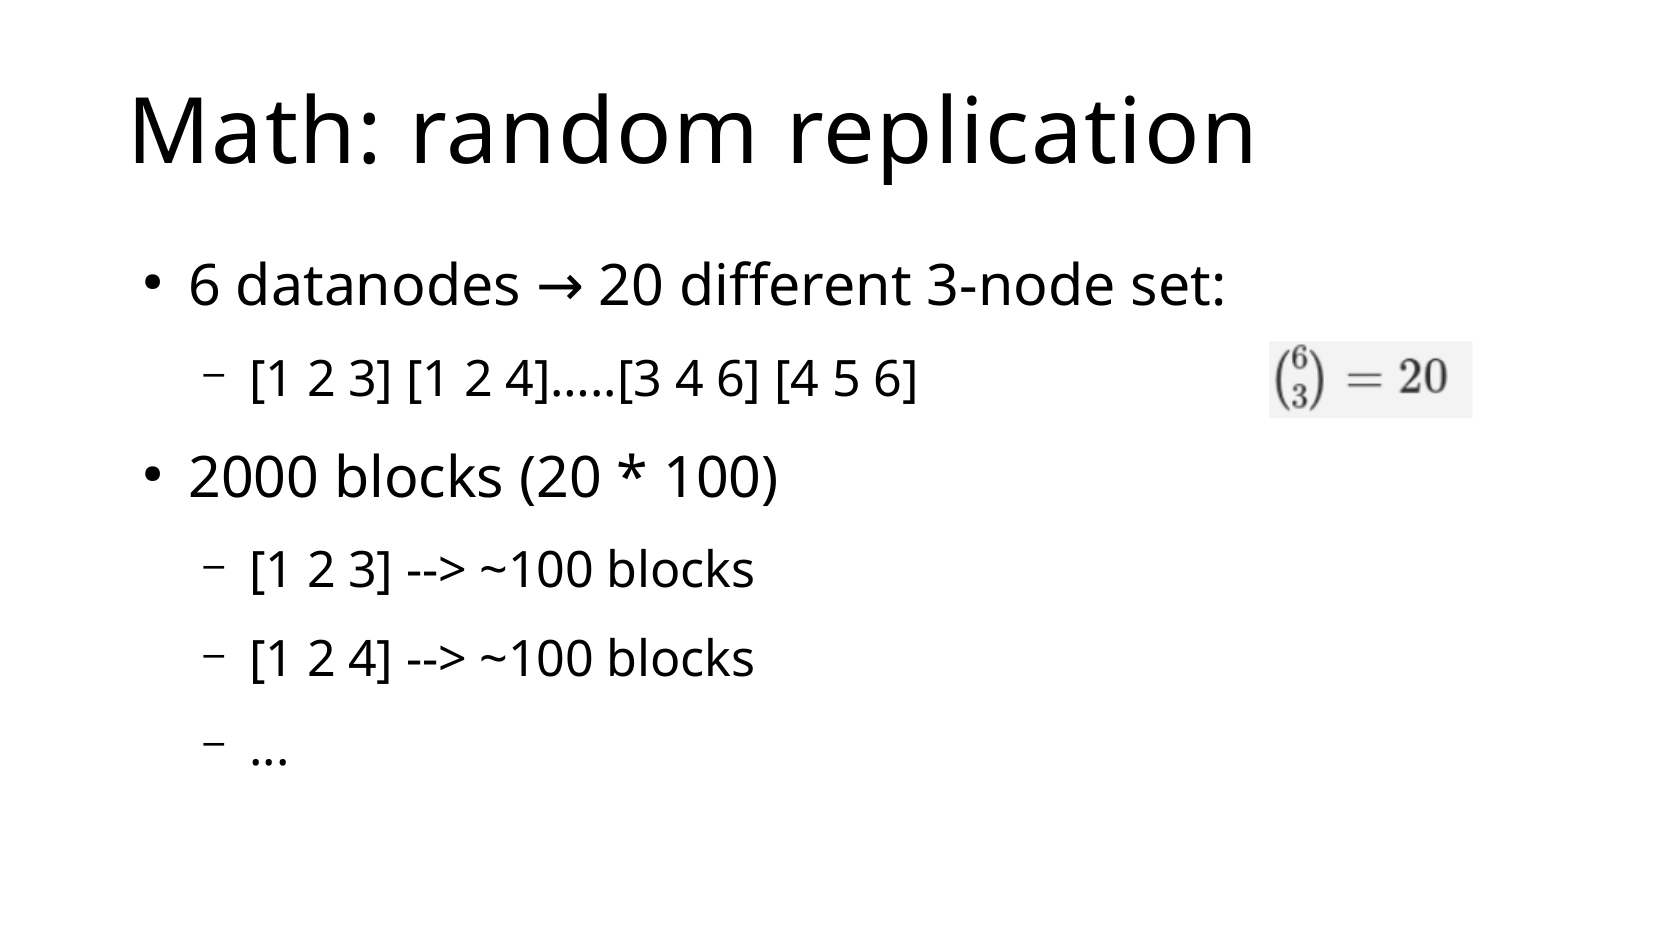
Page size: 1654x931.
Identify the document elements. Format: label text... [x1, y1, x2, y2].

title Math: random replication [127, 69, 1654, 187]
list 6 datanodes → 20 different 3-node set: [1 2 3] [1 2 4]…..[3 4 6] [4 5 6] 2000 blocks (20 * 100) [1 2 3] --> ~100 blocks [1 2 4] --> ~100 blocks ... [127, 244, 1527, 784]
picture [1269, 337, 1476, 420]
